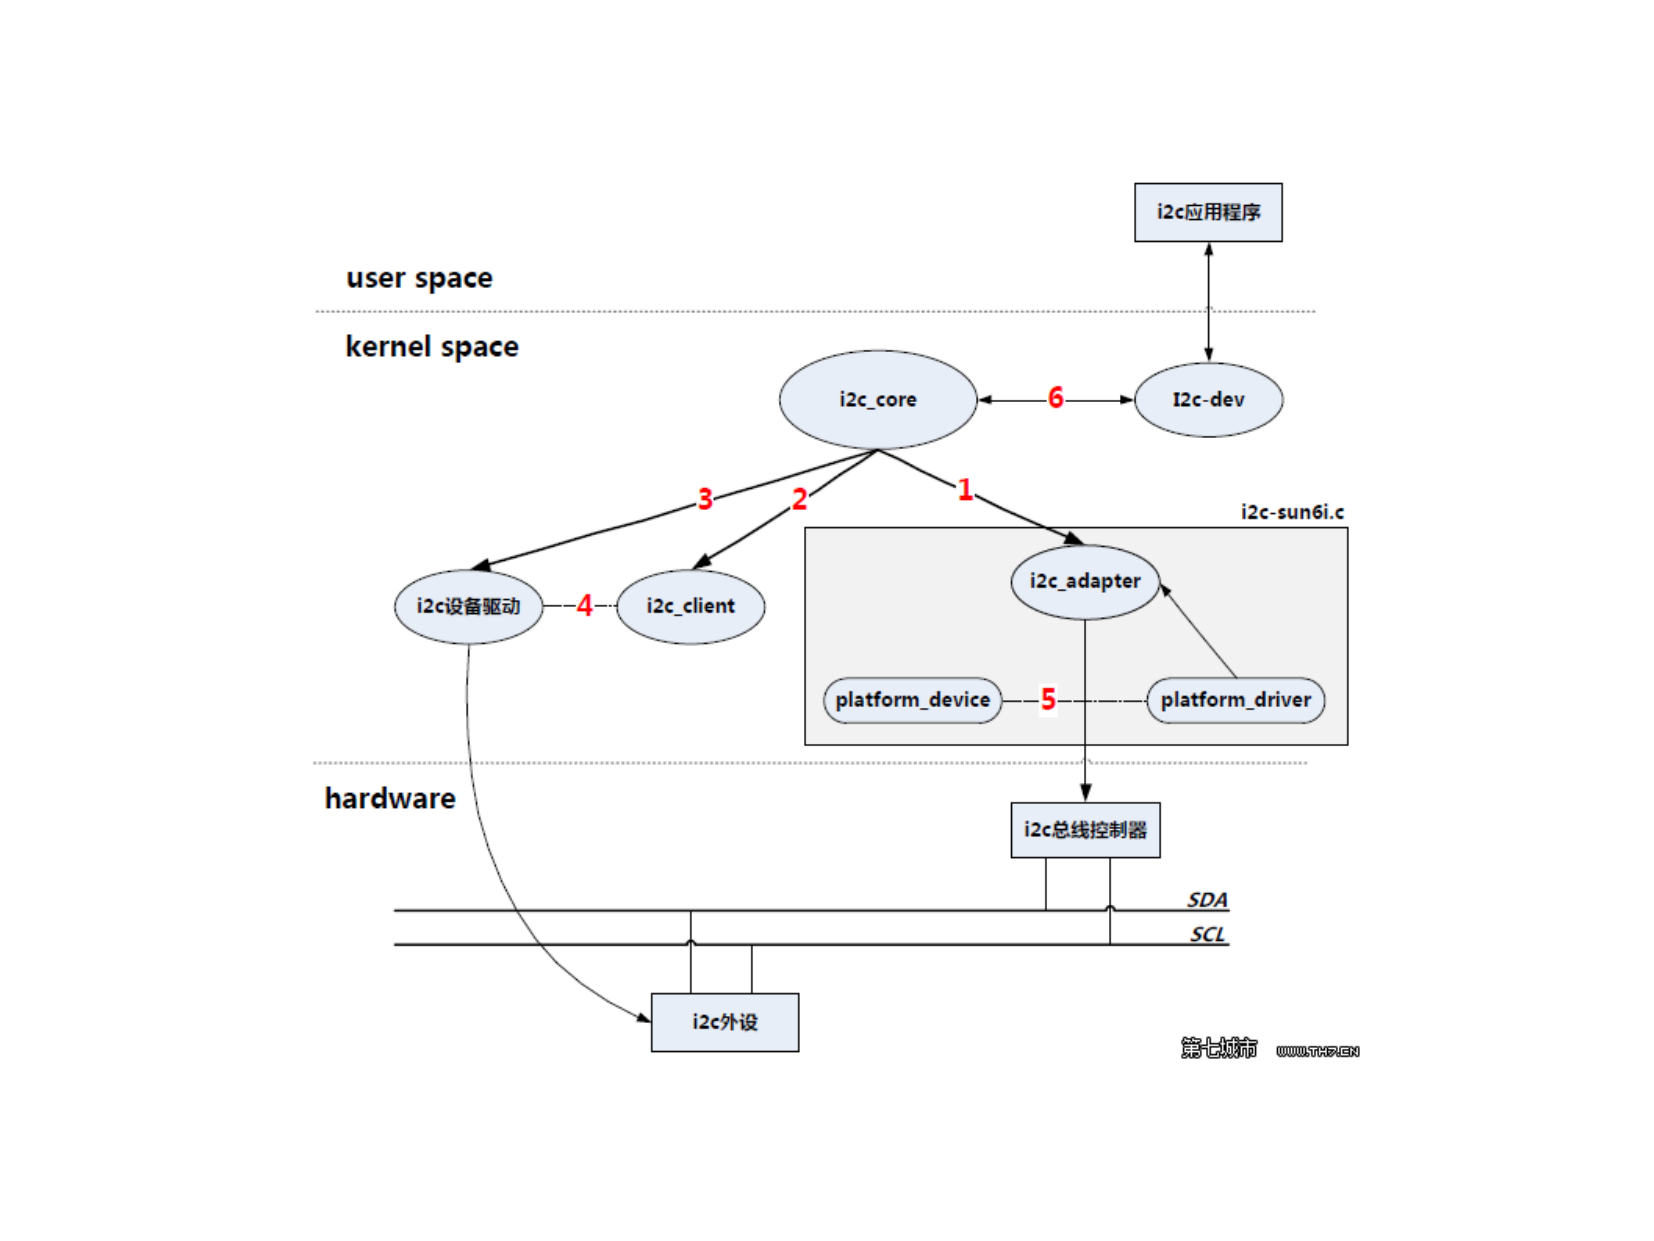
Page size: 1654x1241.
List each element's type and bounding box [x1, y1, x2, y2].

picture [304, 169, 1363, 1062]
